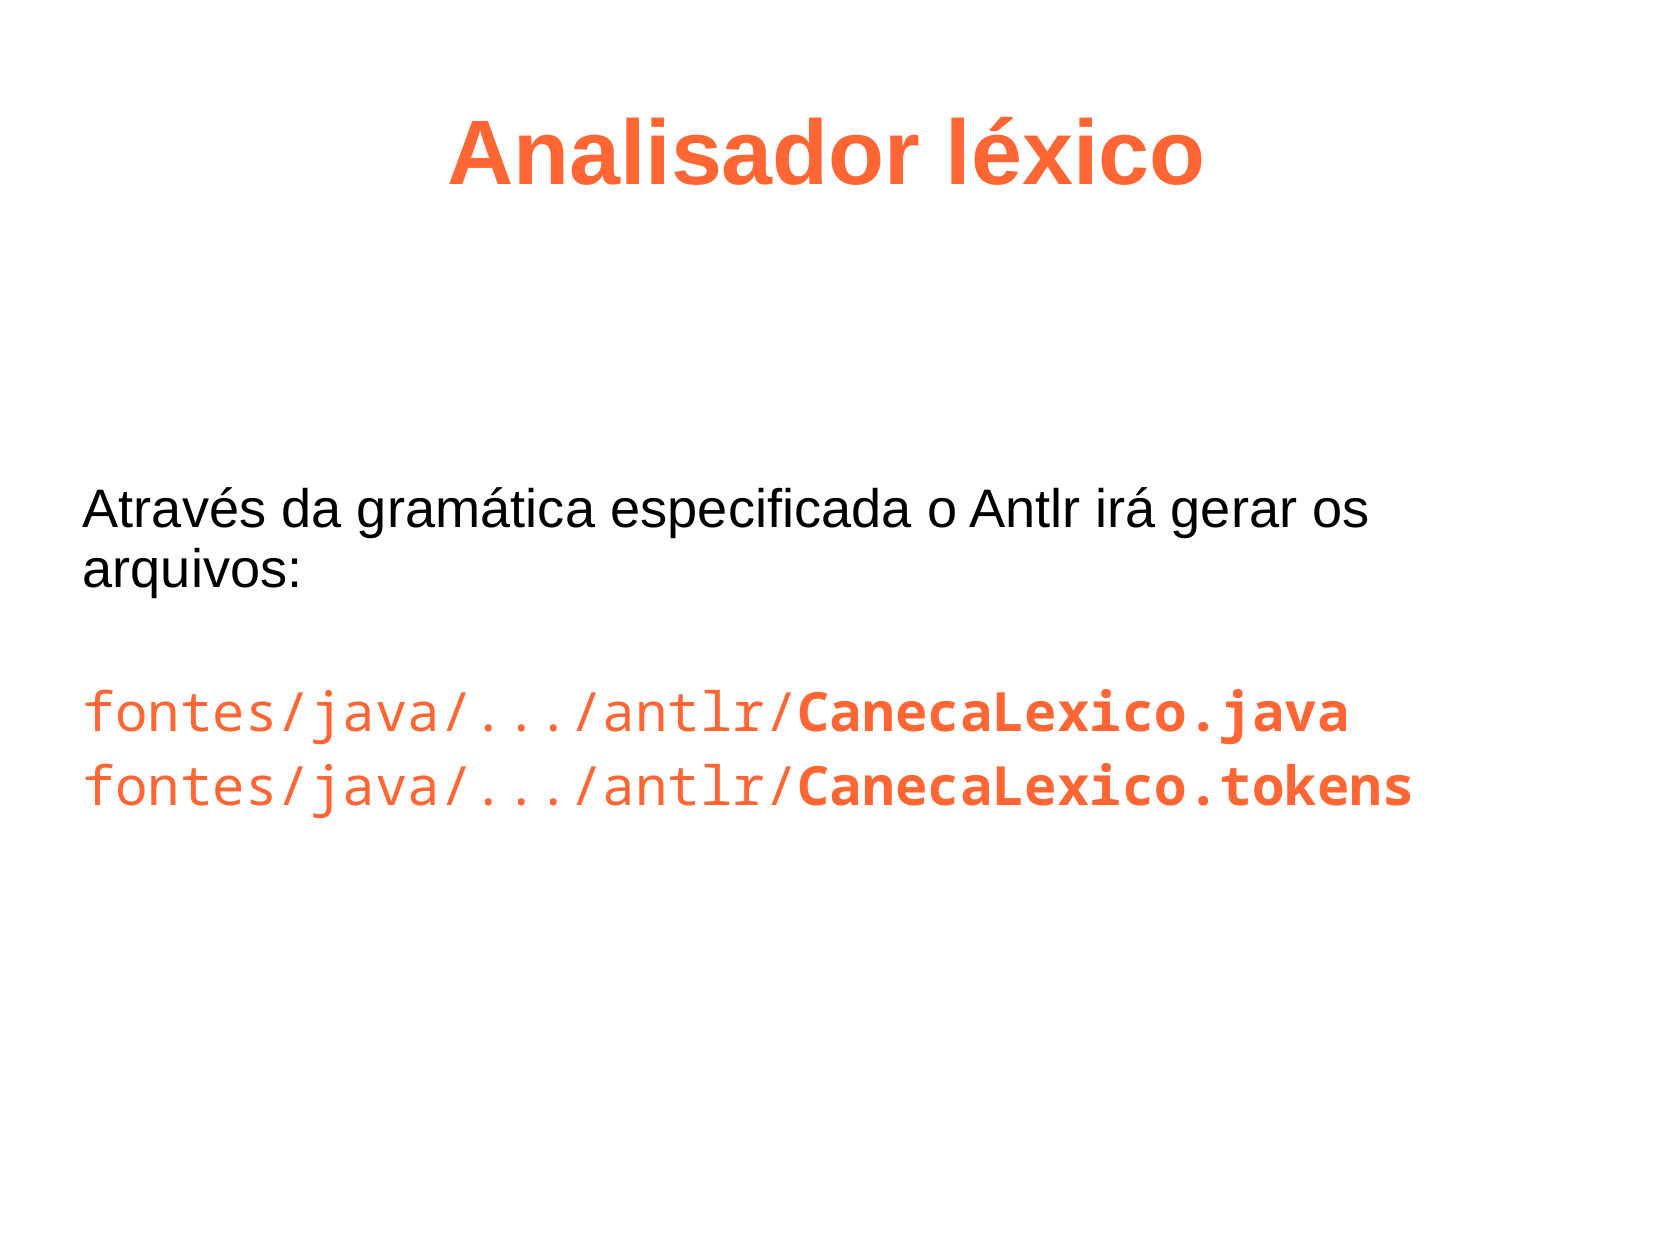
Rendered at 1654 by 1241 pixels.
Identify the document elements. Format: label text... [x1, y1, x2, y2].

title Analisador léxico [82, 49, 1571, 257]
subtitle Através da gramática especificada o Antlr irá gerar os arquivos: fontes/java/.../antlr/CanecaLexico.java fontes/java/.../antlr/CanecaLexico.tokens [82, 290, 1538, 1010]
